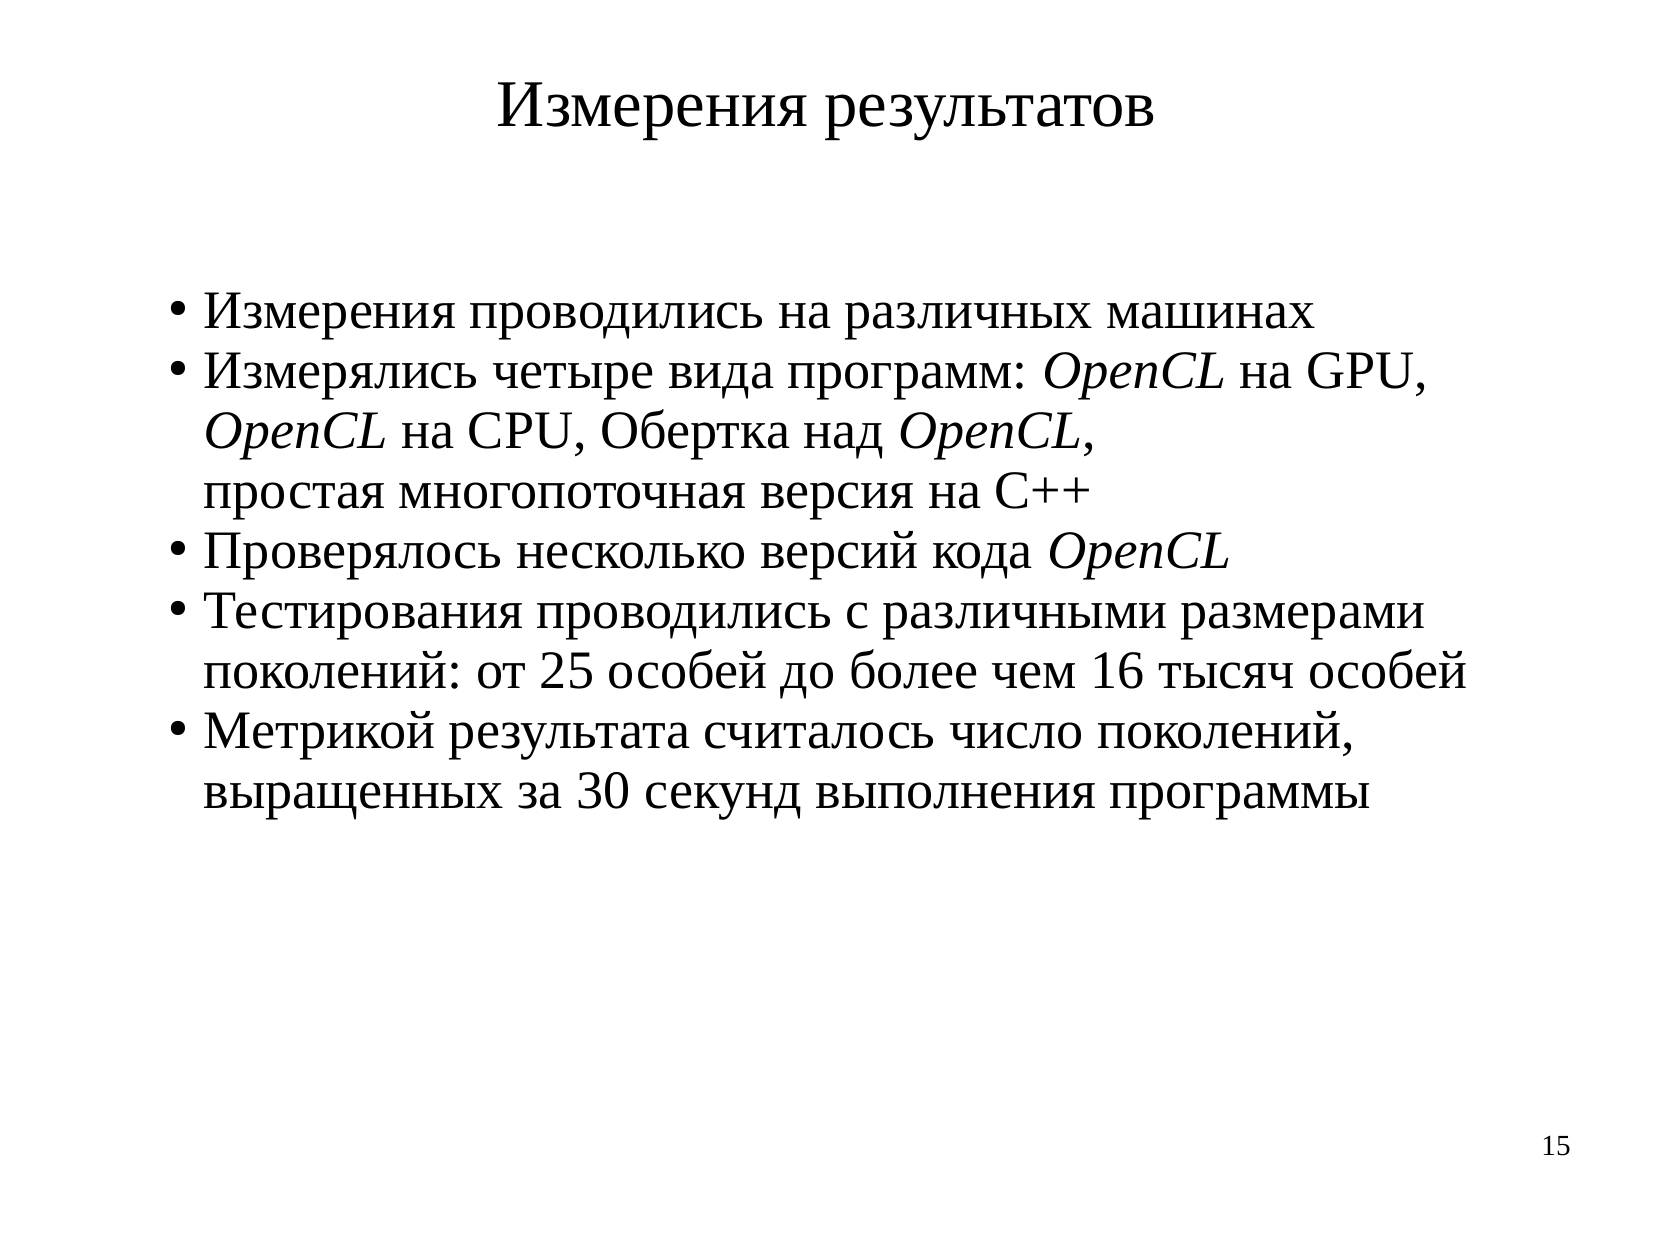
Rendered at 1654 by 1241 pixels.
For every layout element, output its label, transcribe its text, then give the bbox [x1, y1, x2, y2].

text_box Измерения результатов [482, 59, 1172, 148]
text_box Измерения проводились на различных машинах Измерялись четыре вида программ: OpenCL на GPU, OpenCL на CPU, Обертка над OpenCL, простая многопоточная версия на C++ Проверялось несколько версий кода OpenCL Тестирования проводились с различными размерами поколений: от 25 особей до более чем 16 тысяч особей Метрикой результата считалось число поколений, выращенных за 30 секунд выполнения программы [153, 272, 1484, 898]
